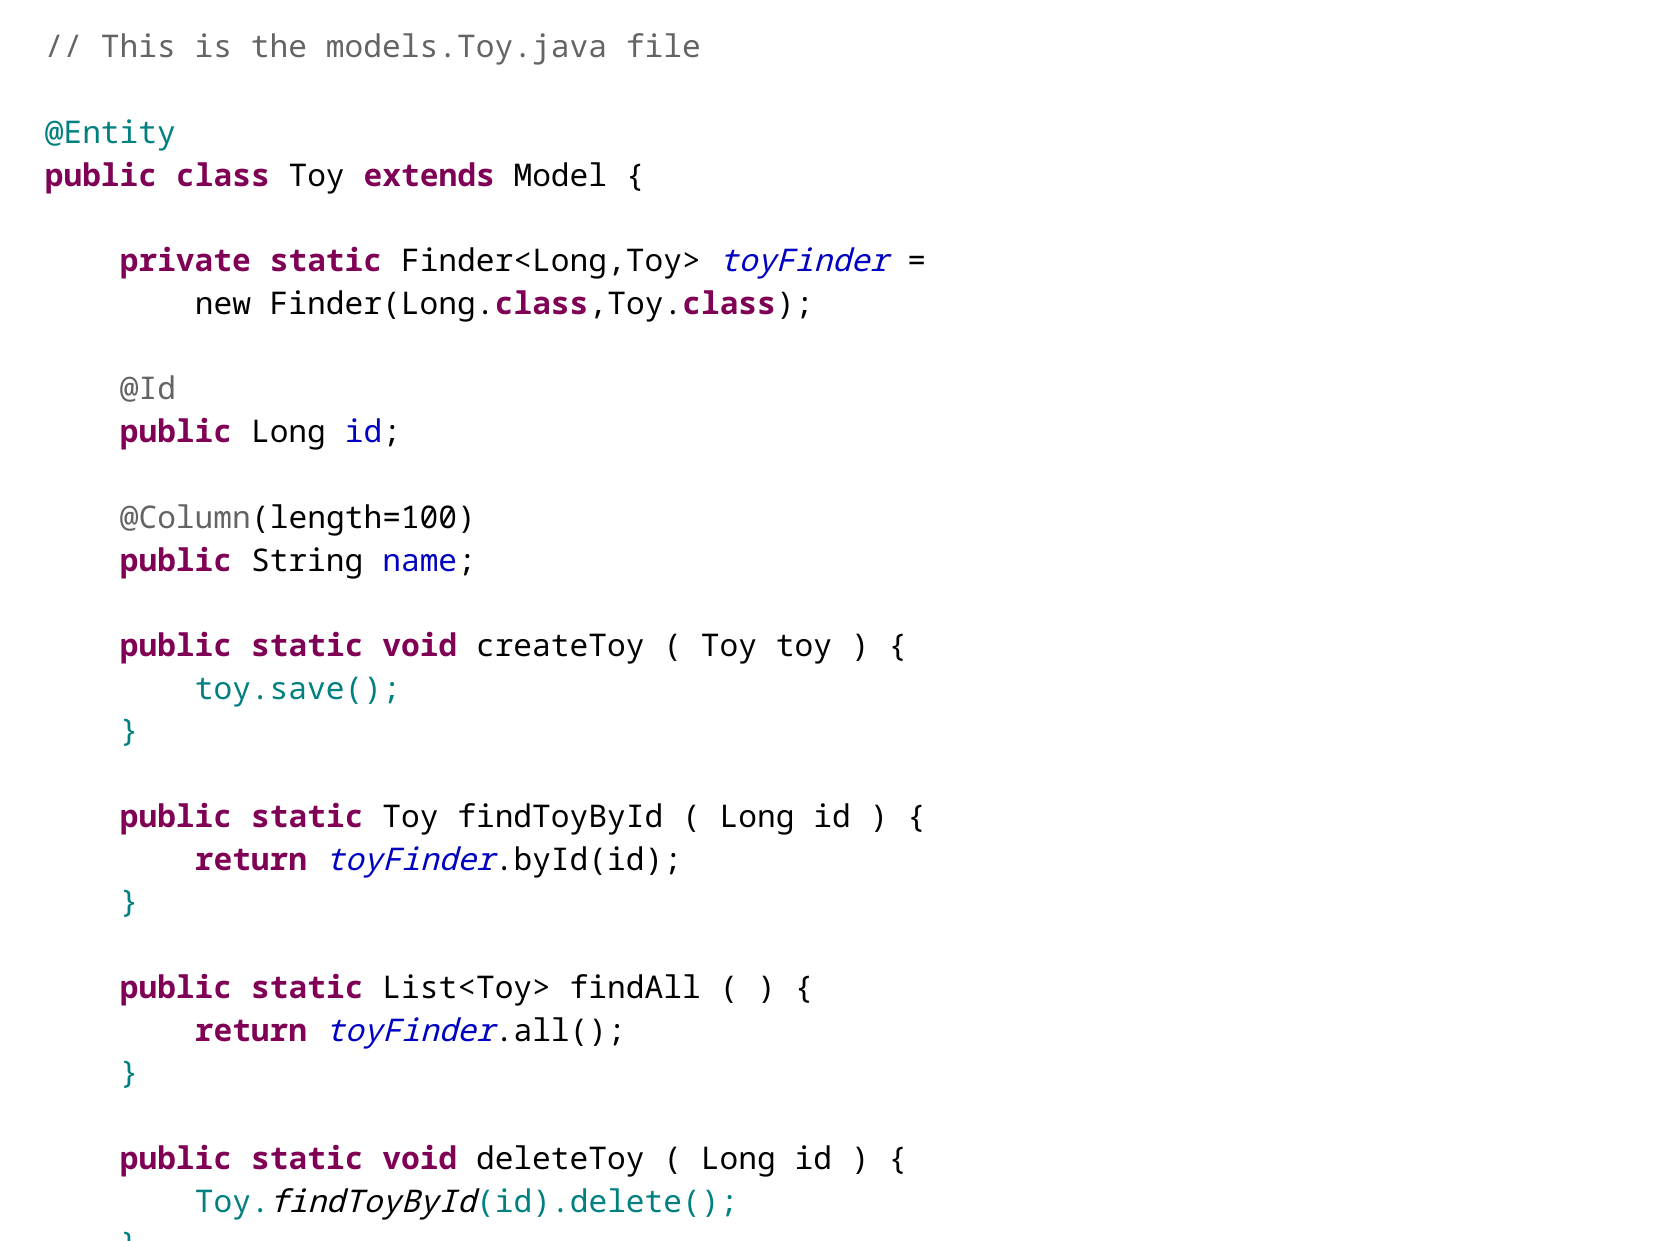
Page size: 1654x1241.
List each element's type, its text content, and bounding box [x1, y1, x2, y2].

text_box // This is the models.Toy.java file @Entity public class Toy extends Model { private static Finder<Long,Toy> toyFinder = new Finder(Long.class,Toy.class); @Id public Long id; @Column(length=100) public String name; public static void createToy ( Toy toy ) { toy.save(); } public static Toy findToyById ( Long id ) { return toyFinder.byId(id); } public static List<Toy> findAll ( ) { return toyFinder.all(); } public static void deleteToy ( Long id ) { Toy.findToyById(id).delete(); } } [30, 17, 1576, 1241]
